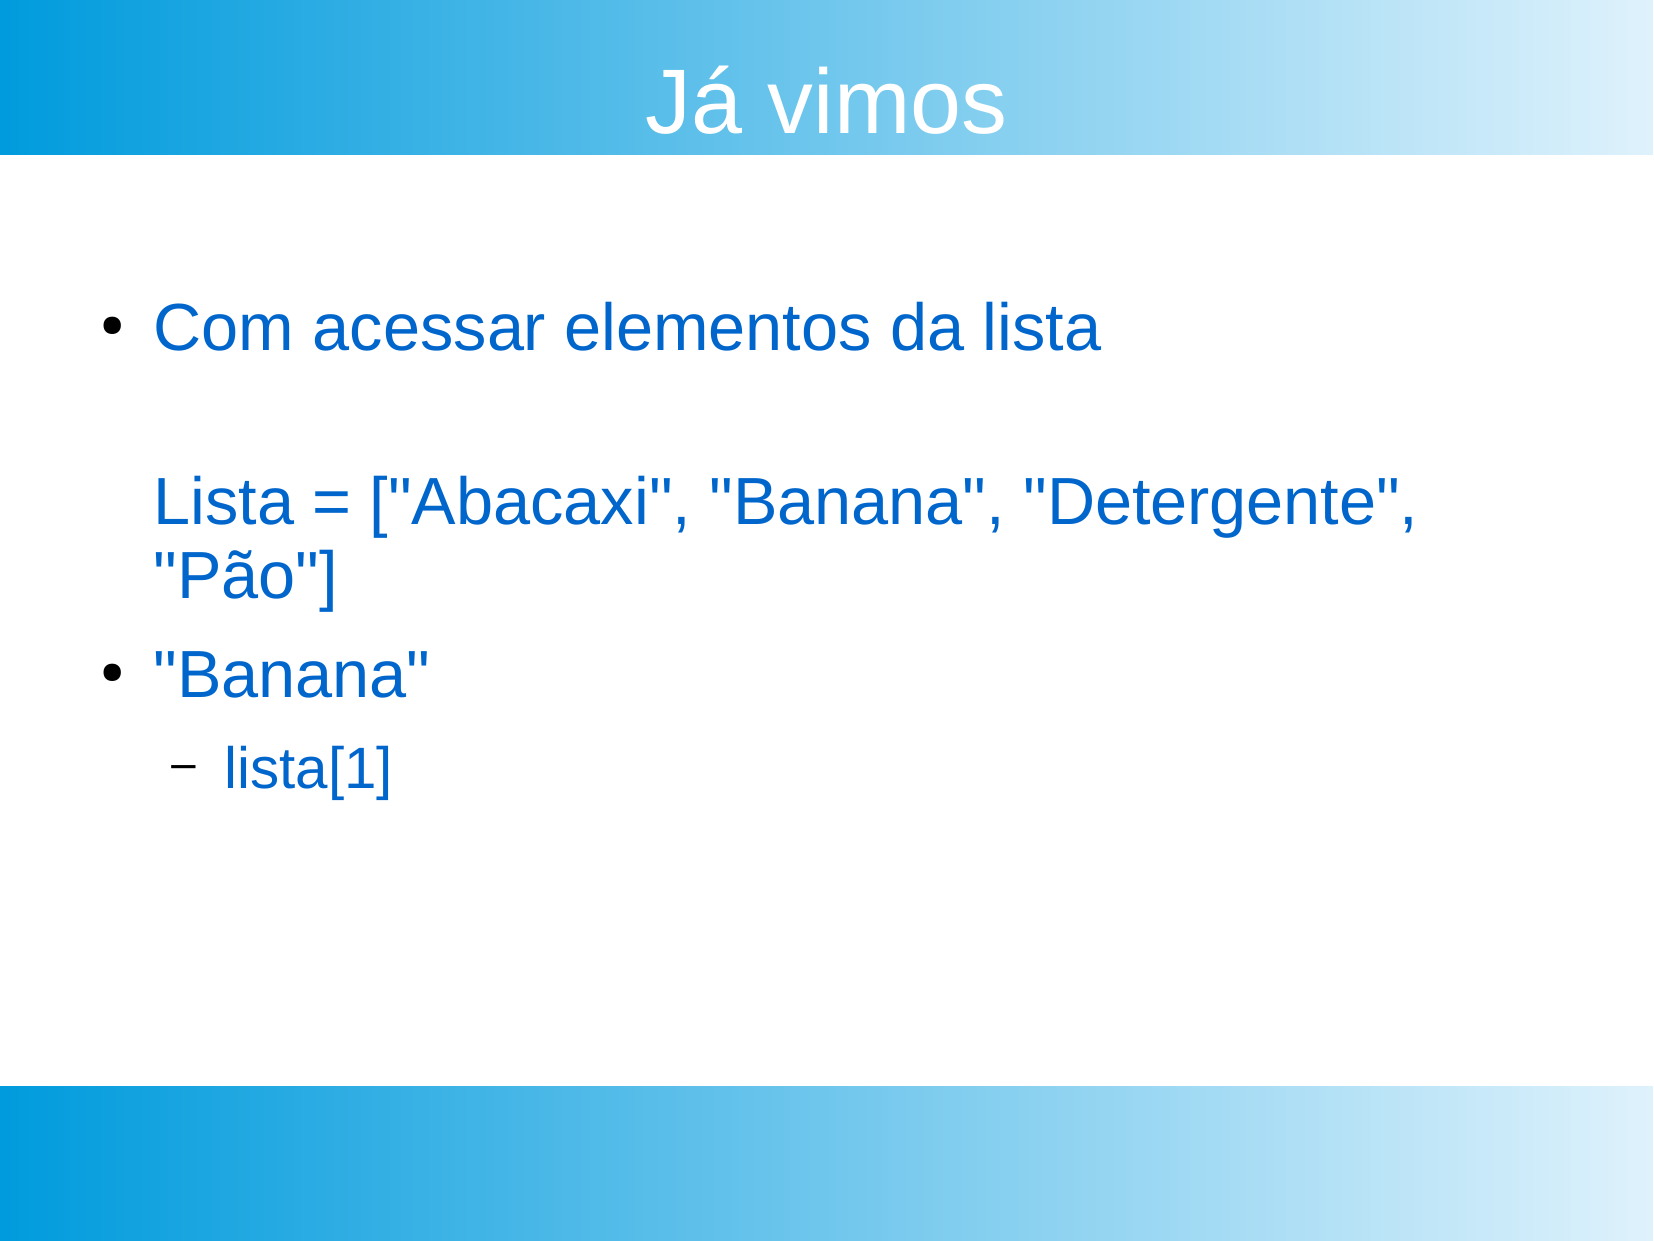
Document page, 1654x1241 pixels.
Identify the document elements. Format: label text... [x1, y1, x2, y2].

title Já vimos [82, 49, 1571, 155]
list Com acessar elementos da lista Lista = ["Abacaxi", "Banana", "Detergente", "Pão"] "Banana" lista[1] [82, 290, 1571, 1010]
